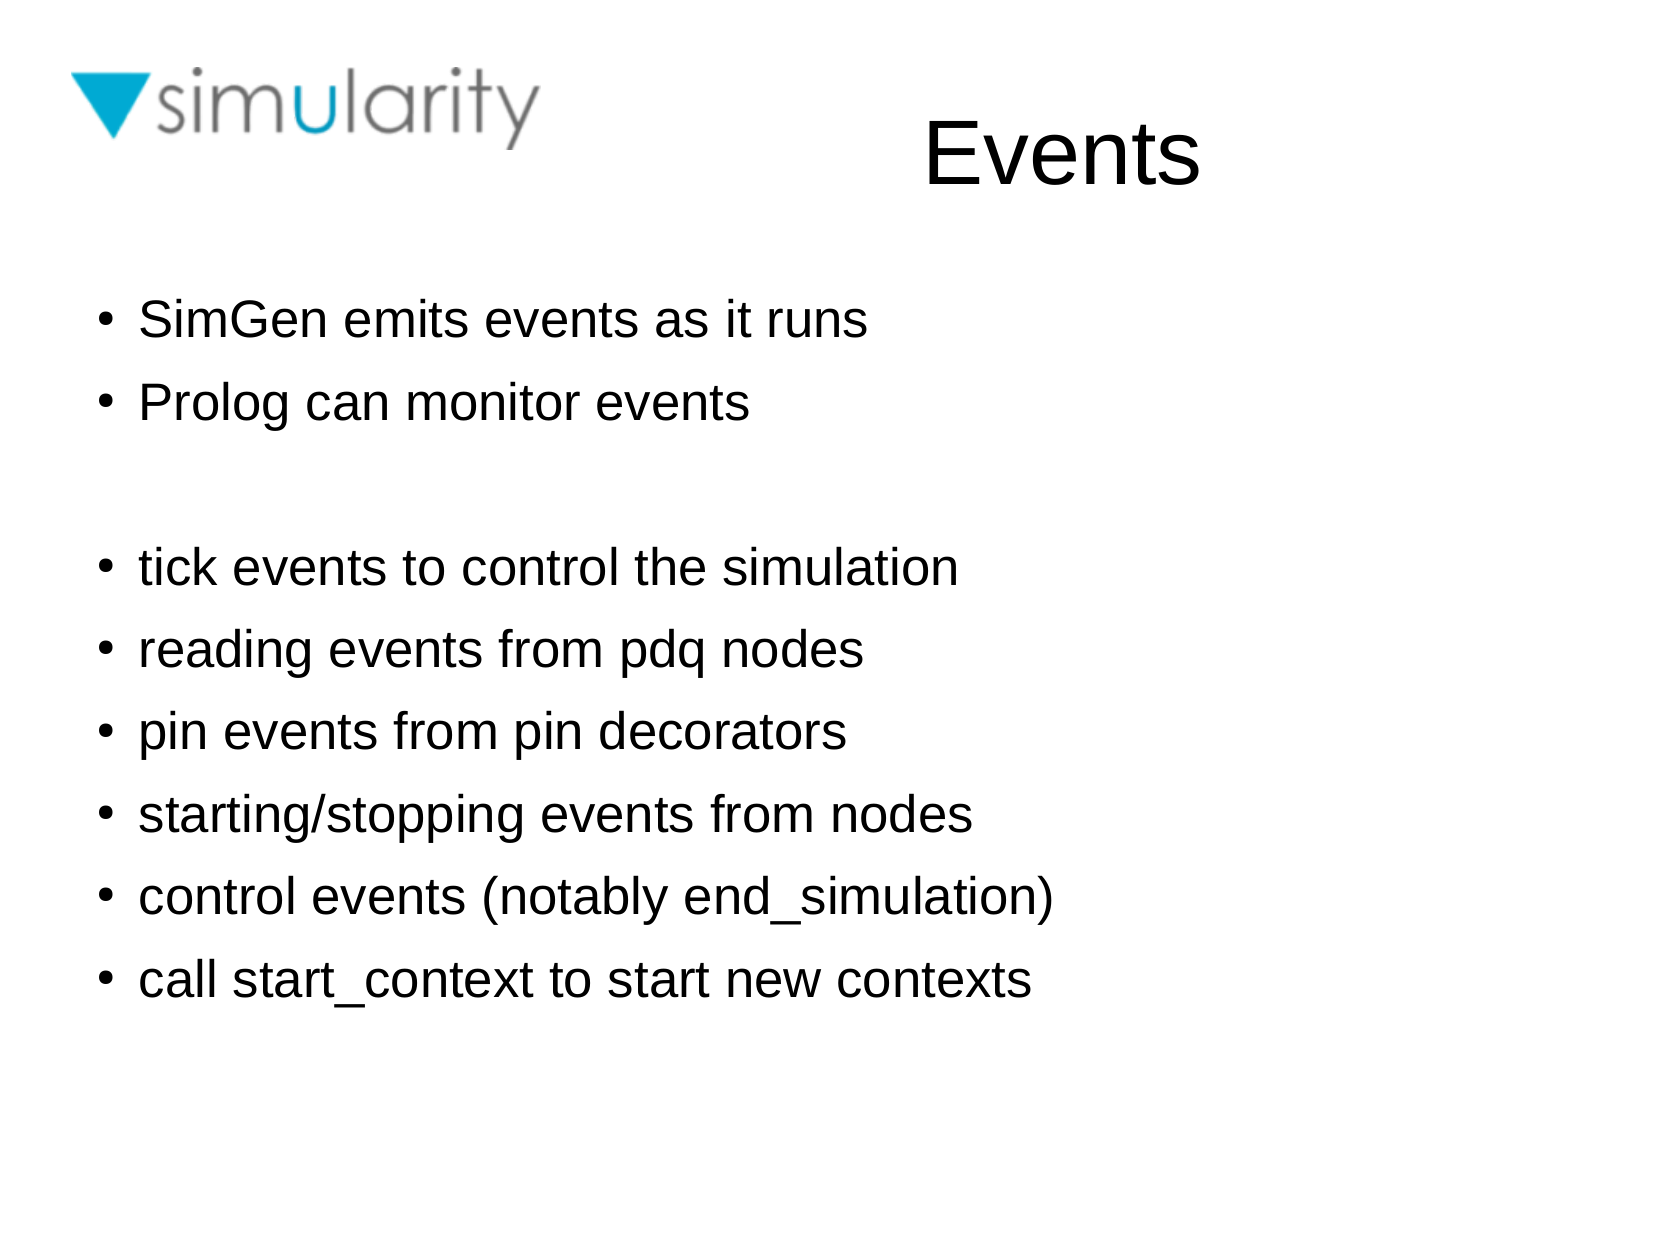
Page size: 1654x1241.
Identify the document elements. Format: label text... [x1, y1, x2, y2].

list SimGen emits events as it runs Prolog can monitor events tick events to control the simulation reading events from pdq nodes pin events from pin decorators starting/stopping events from nodes control events (notably end_simulation) call start_context to start new contexts [82, 290, 1571, 1010]
picture [71, 67, 541, 150]
title Events [555, 49, 1571, 257]
